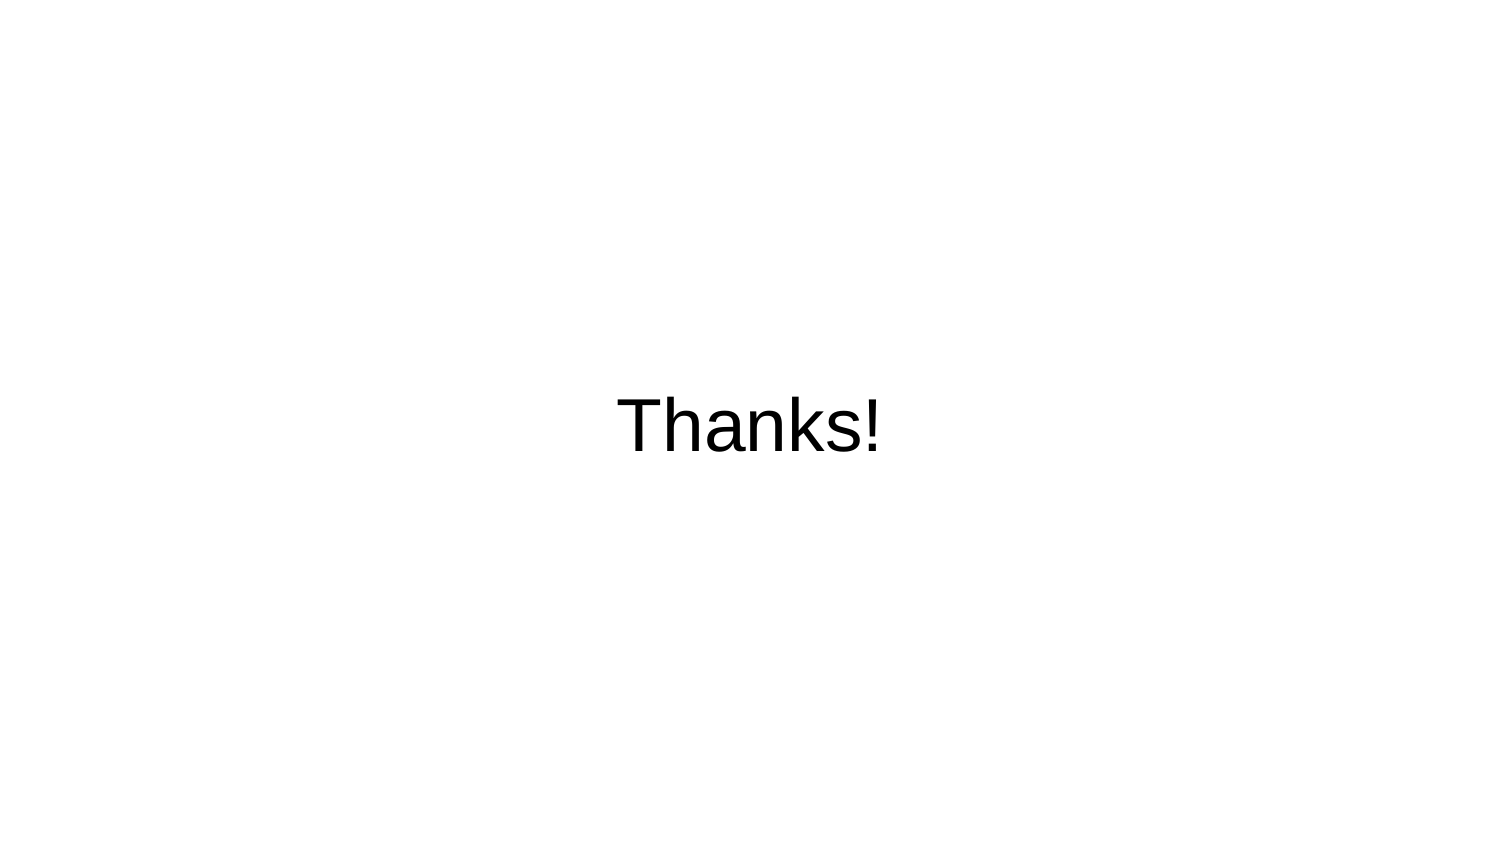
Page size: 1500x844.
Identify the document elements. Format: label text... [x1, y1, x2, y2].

title Thanks! [51, 352, 1449, 491]
